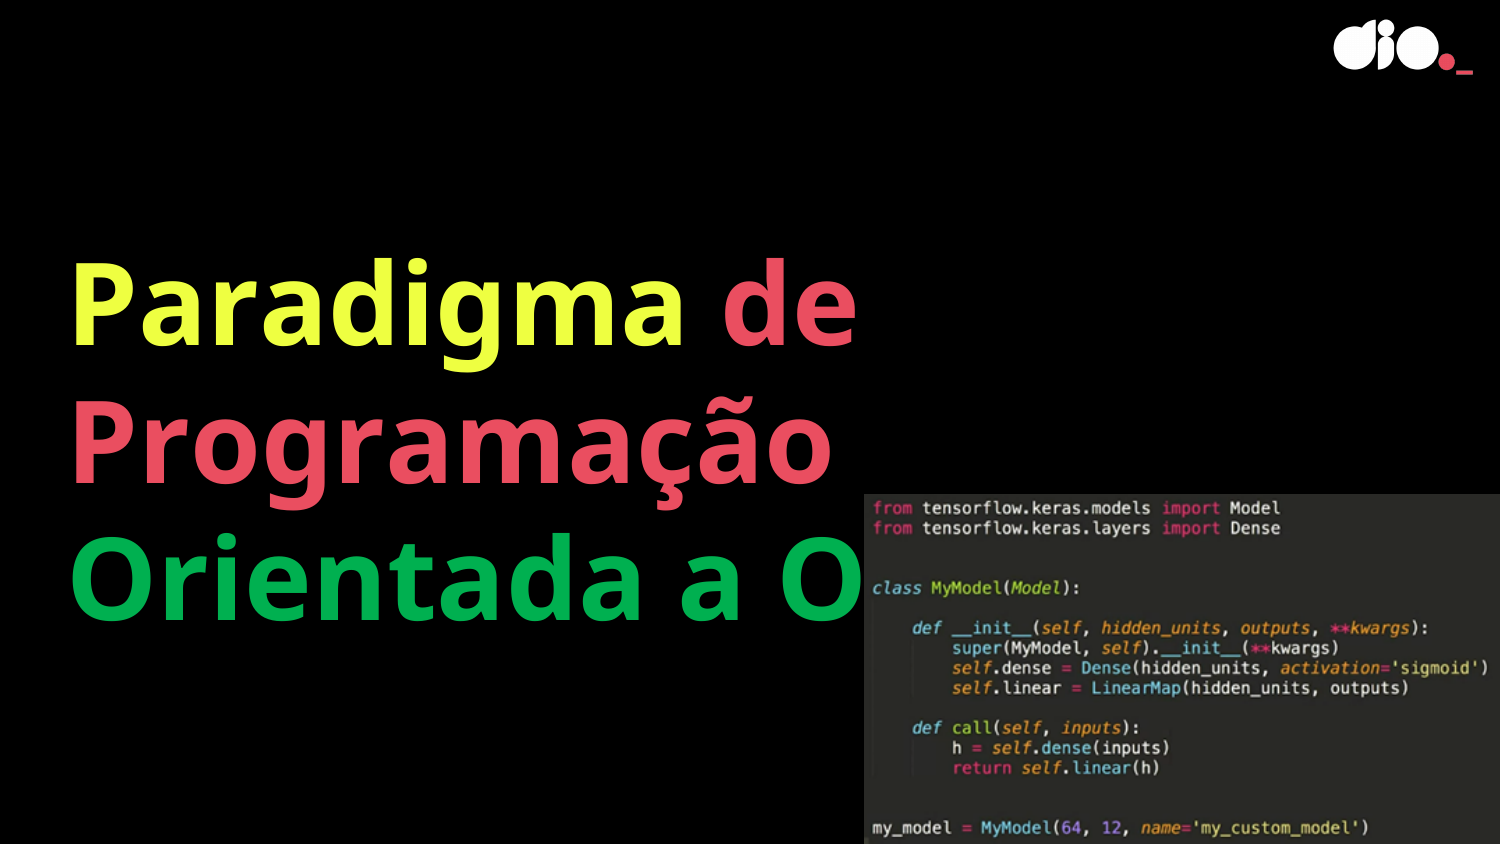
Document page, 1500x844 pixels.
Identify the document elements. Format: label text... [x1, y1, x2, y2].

picture [864, 495, 1500, 844]
text_box [0, 0, 1500, 844]
text_box Paradigma de Programação Orientada a Objetos [51, 216, 1270, 366]
picture [1333, 19, 1473, 75]
